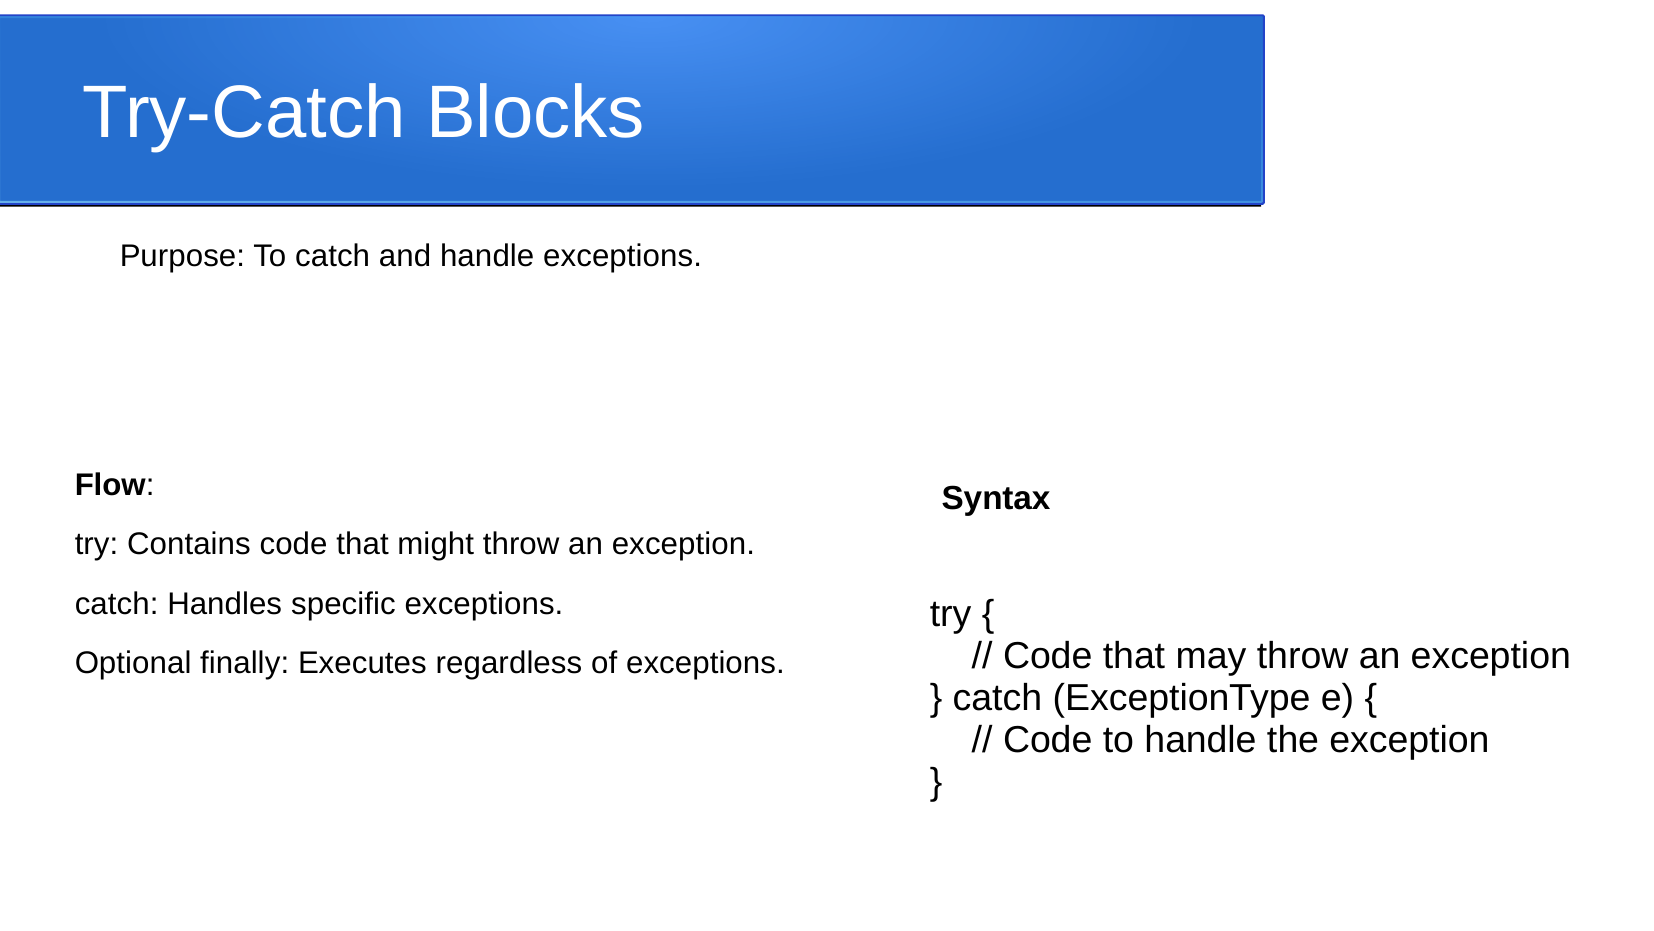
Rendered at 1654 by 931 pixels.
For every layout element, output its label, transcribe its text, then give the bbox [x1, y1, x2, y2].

title Try-Catch Blocks [82, 35, 1235, 189]
text_box try { // Code that may throw an exception } catch (ExceptionType e) { // Code to handle the exception } [915, 585, 1587, 810]
text_box Flow: try: Contains code that might throw an exception. catch: Handles specific exceptions. Optional finally: Executes regardless of exceptions. [60, 459, 916, 796]
text_box Syntax [926, 471, 1141, 561]
text_box Purpose: To catch and handle exceptions. [105, 230, 766, 316]
